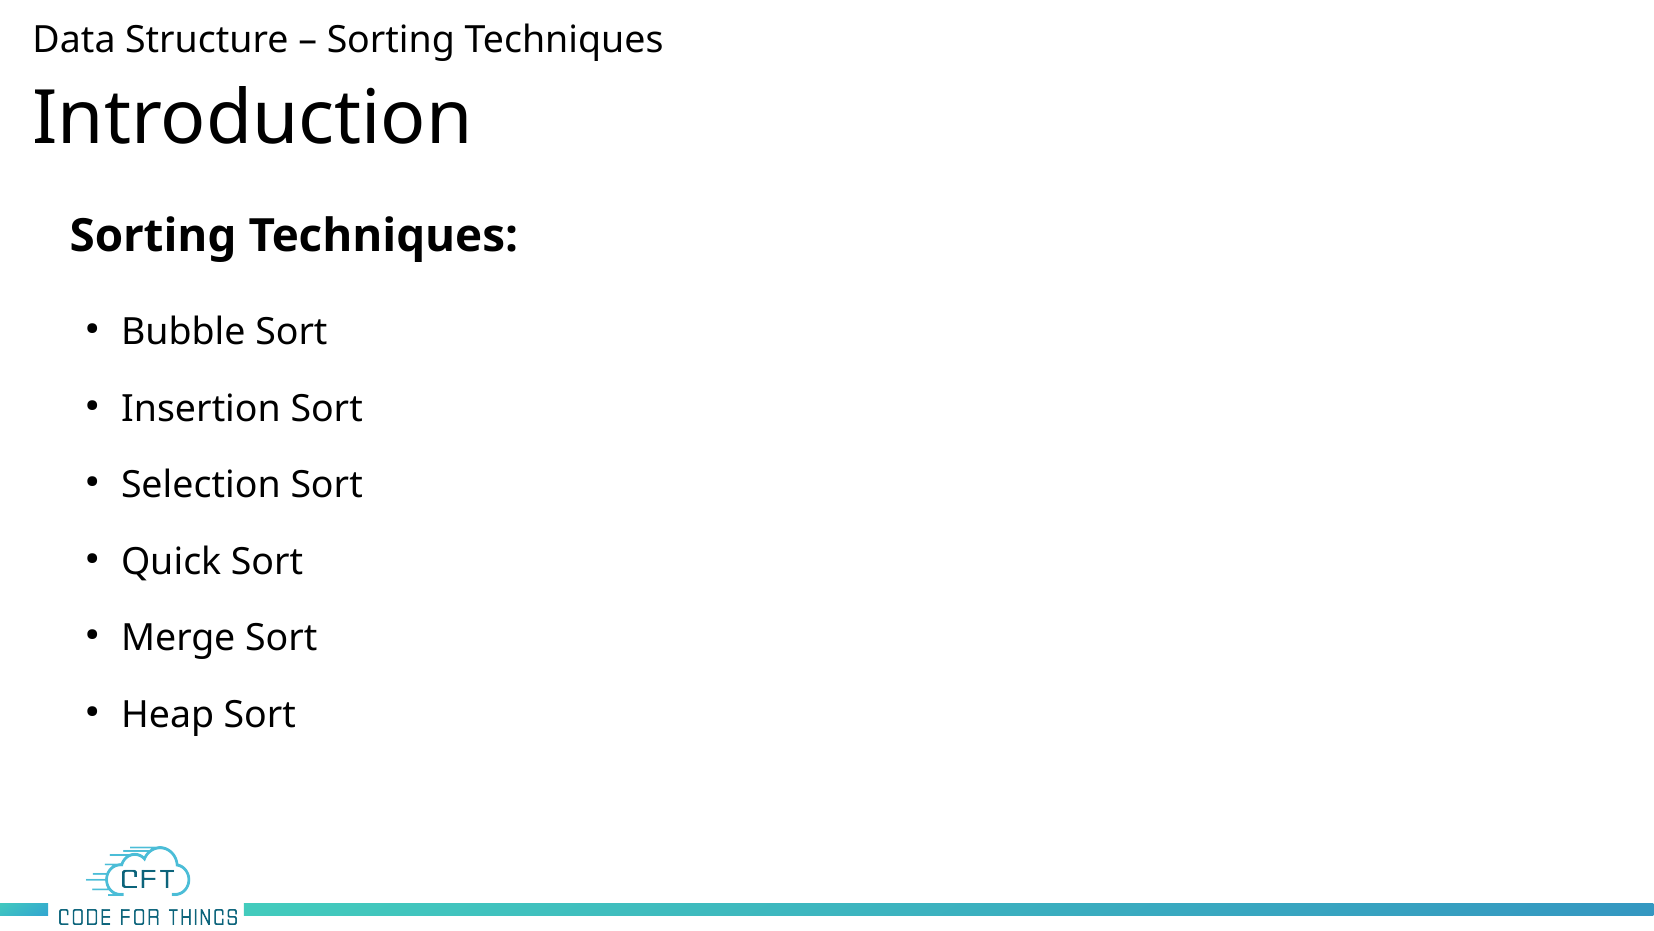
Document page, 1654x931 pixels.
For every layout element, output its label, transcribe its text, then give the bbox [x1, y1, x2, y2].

picture [59, 846, 237, 925]
text_box Sorting Techniques: [35, 163, 603, 266]
text_box Bubble Sort Insertion Sort Selection Sort Quick Sort Merge Sort Heap Sort [70, 271, 650, 679]
title Data Structure – Sorting Techniques Introduction [32, 12, 1184, 166]
